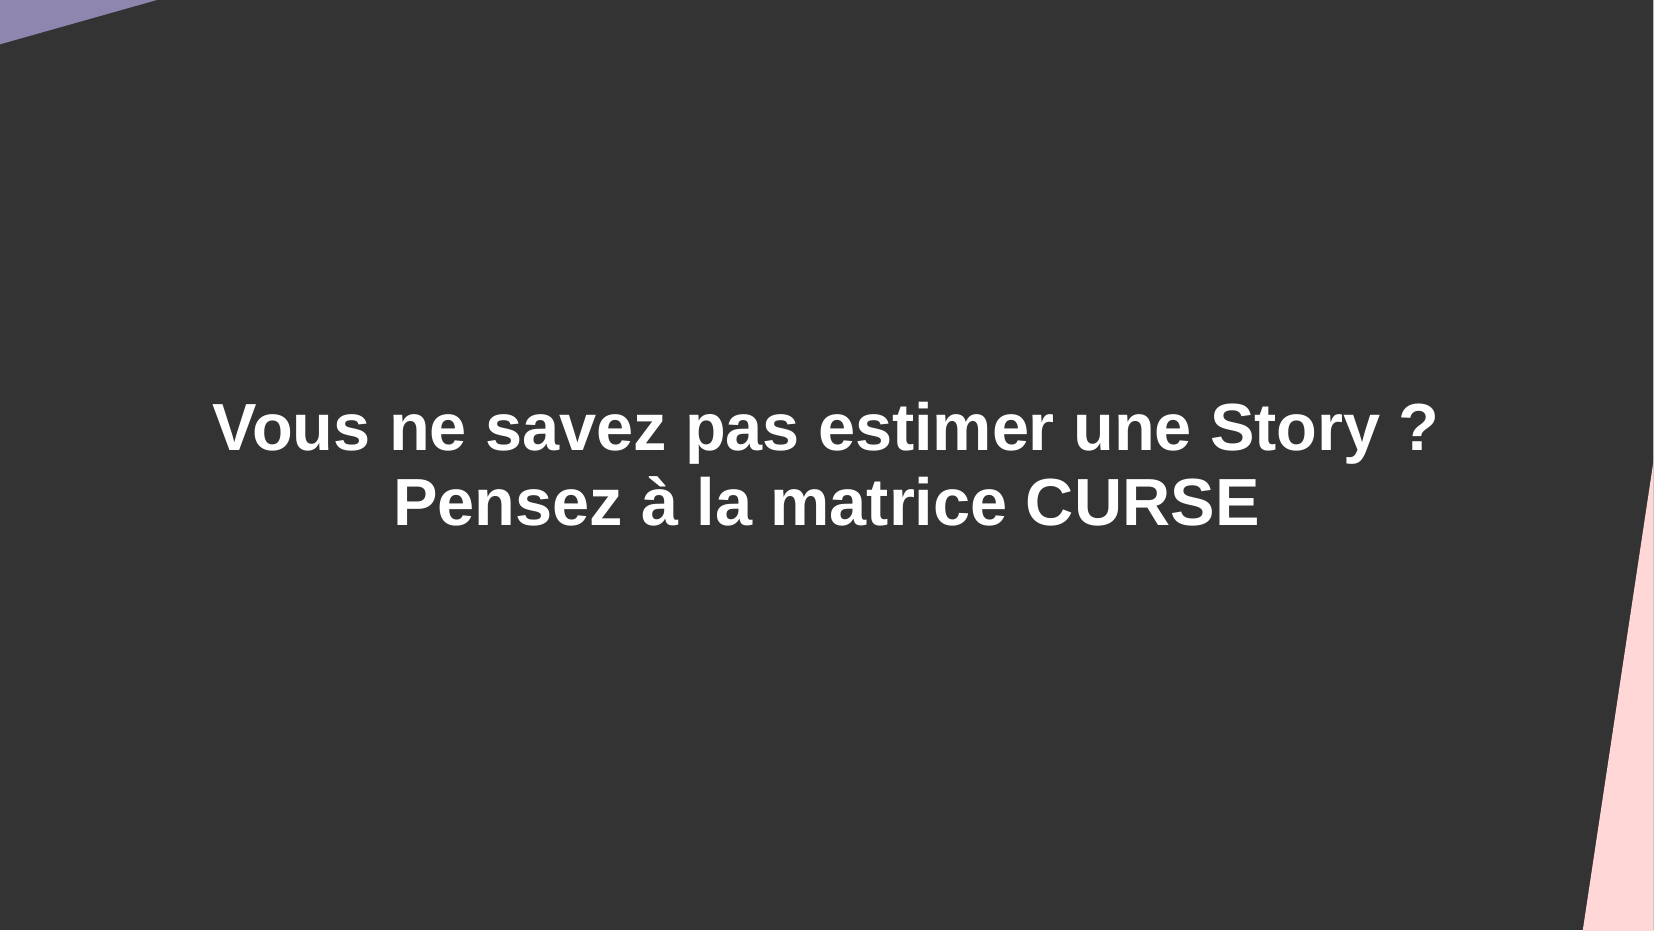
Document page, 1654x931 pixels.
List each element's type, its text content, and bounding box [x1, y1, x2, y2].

text_box [1582, 457, 1654, 931]
text_box [0, 0, 157, 45]
title Vous ne savez pas estimer une Story ? Pensez à la matrice CURSE [31, 352, 1622, 578]
